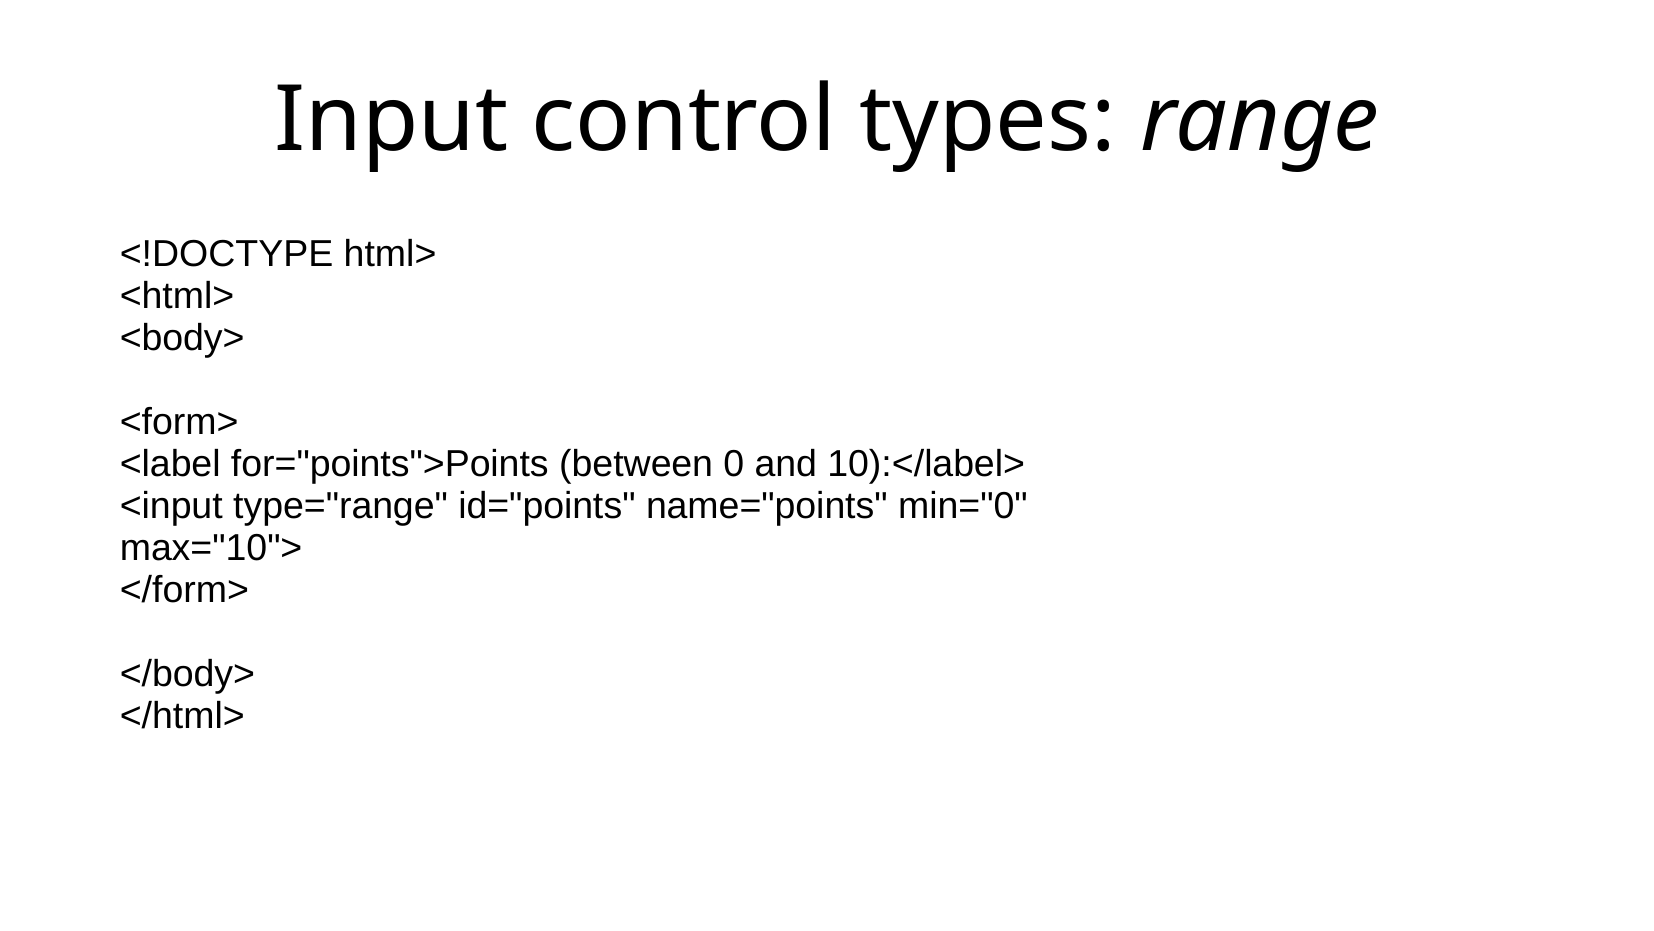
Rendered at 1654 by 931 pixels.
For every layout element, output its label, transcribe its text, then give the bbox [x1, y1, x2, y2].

title Input control types: range [82, 37, 1571, 193]
text_box <!DOCTYPE html> <html> <body> <form> <label for="points">Points (between 0 and 10):</label> <input type="range" id="points" name="points" min="0" max="10"> </form> </body> </html> [105, 225, 1111, 744]
